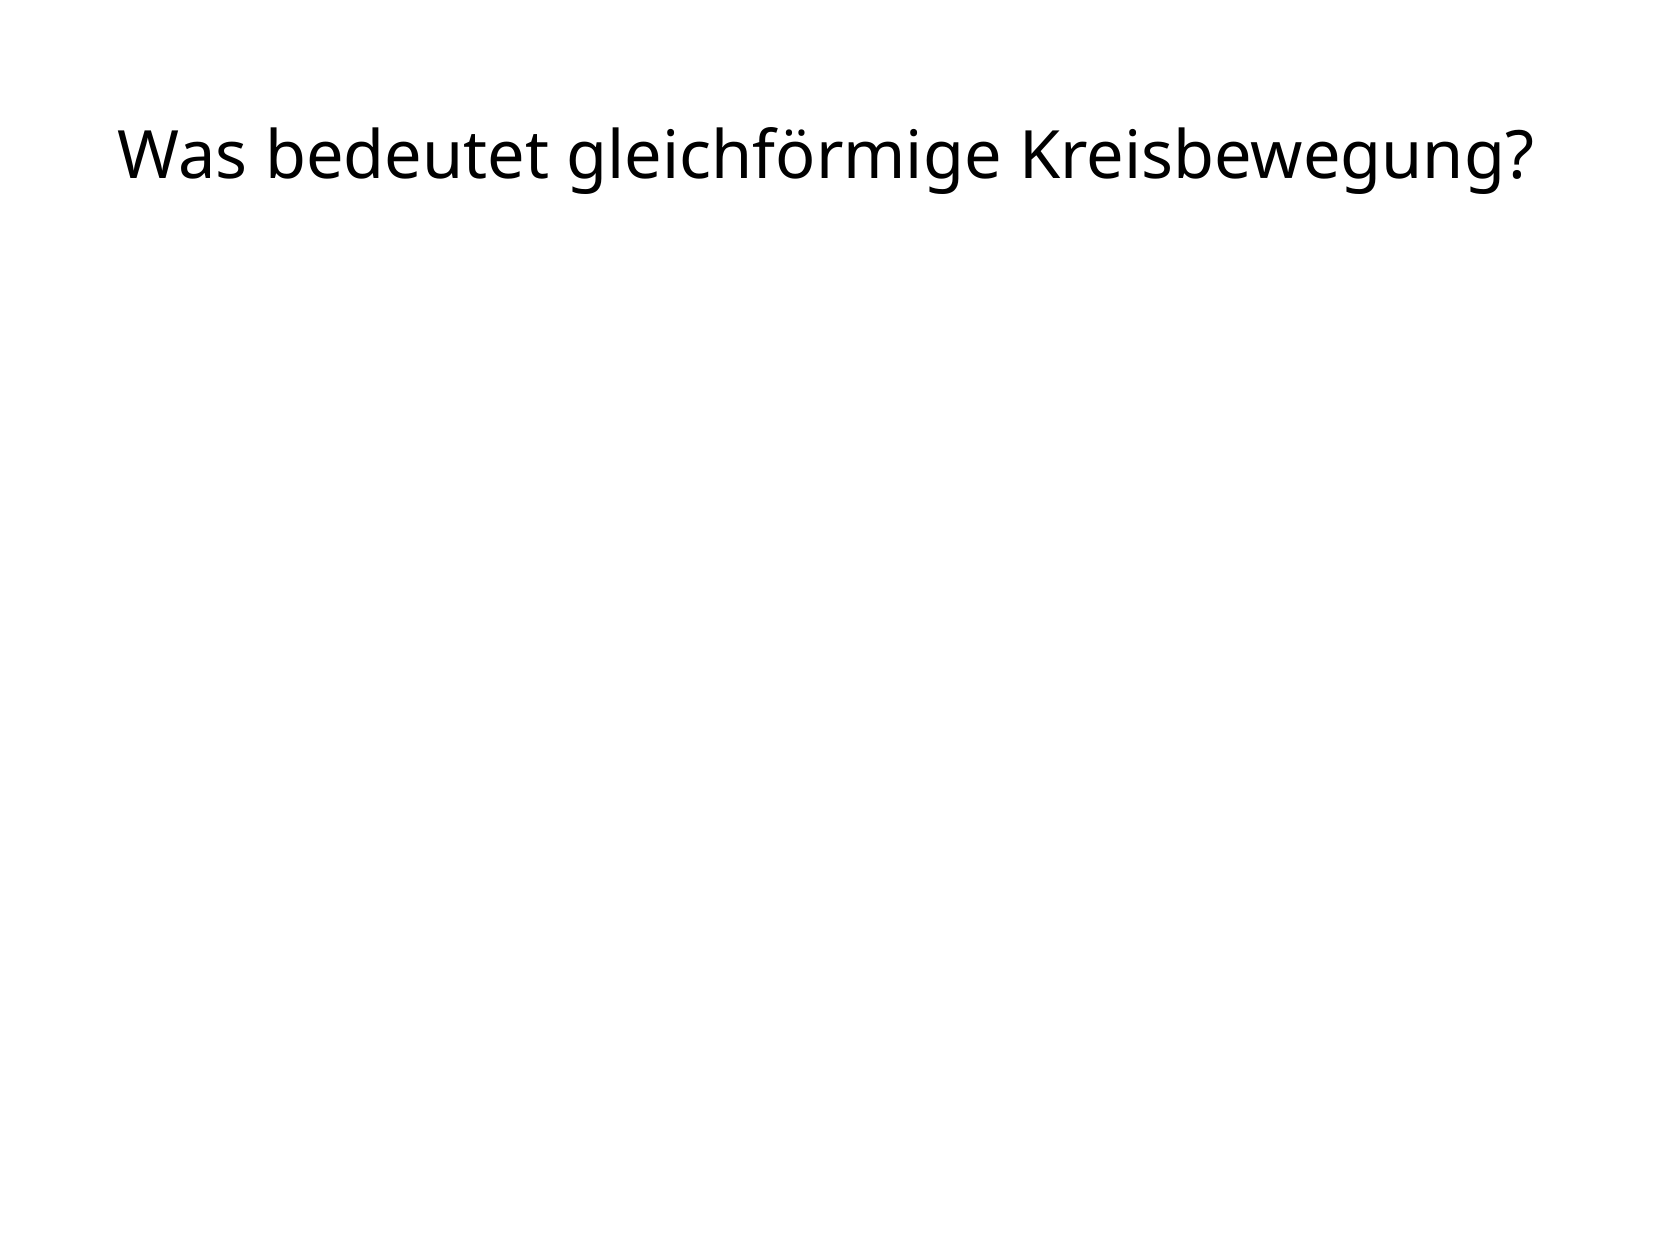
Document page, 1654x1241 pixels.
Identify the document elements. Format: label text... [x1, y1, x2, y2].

title Was bedeutet gleichförmige Kreisbewegung? [82, 49, 1571, 257]
